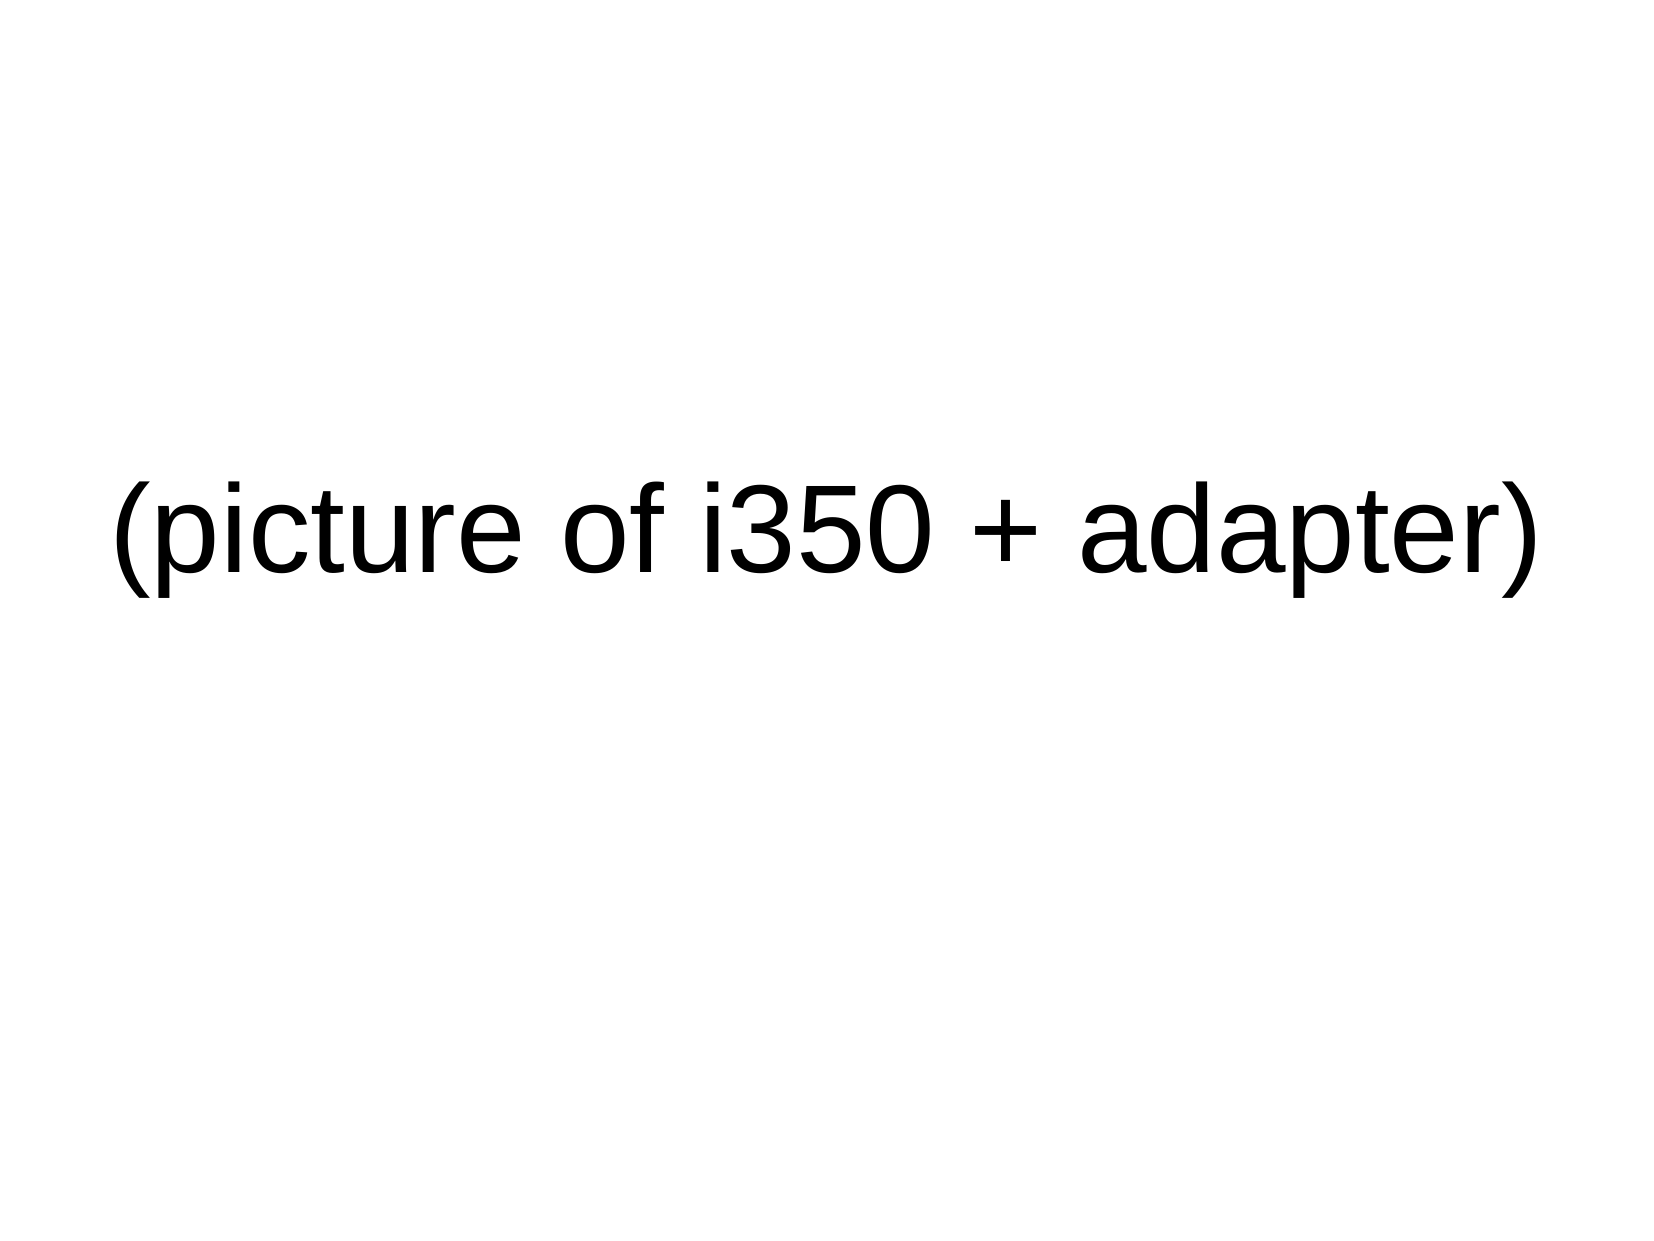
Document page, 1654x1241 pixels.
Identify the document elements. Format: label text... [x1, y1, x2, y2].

subtitle (picture of i350 + adapter) [82, 49, 1571, 1010]
